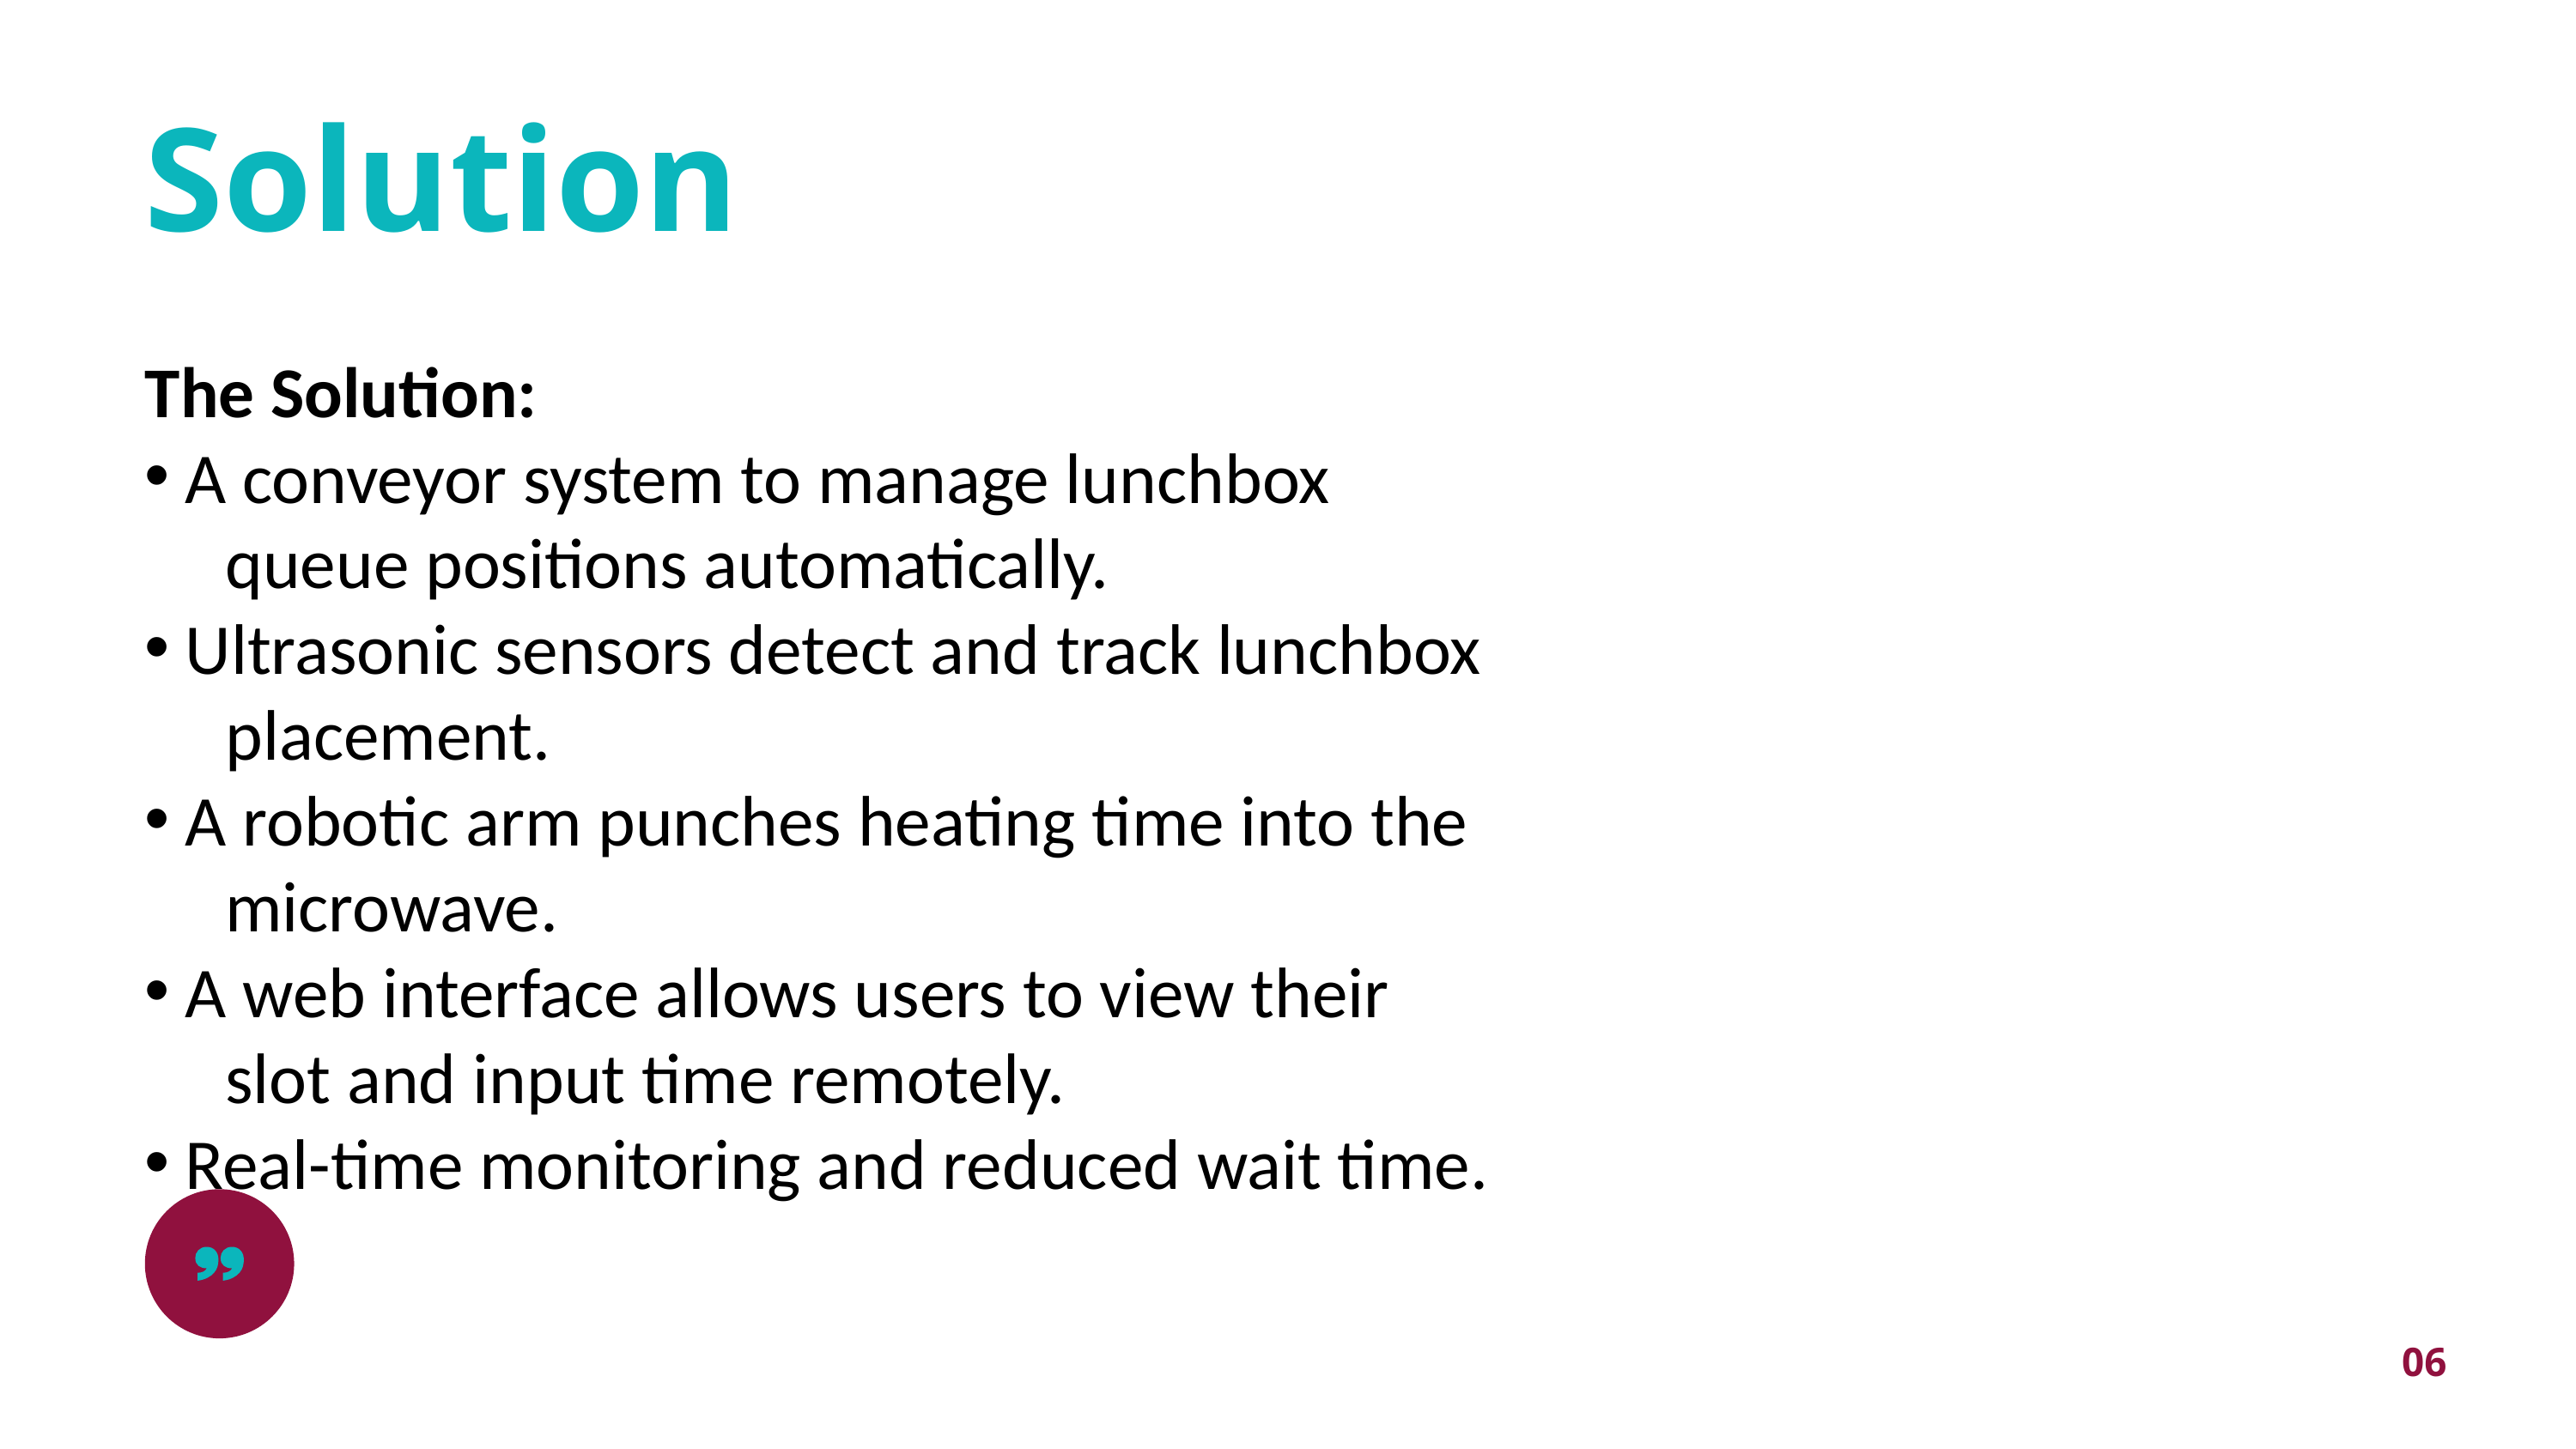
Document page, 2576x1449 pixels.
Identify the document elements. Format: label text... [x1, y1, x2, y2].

text_box [154, 1300, 285, 1339]
text_box 06 [2401, 1335, 2515, 1385]
text_box The Solution: A conveyor system to manage lunchbox queue positions automatically. Ultrasonic sensors detect and track lunchbox placement. A robotic arm punches heating time into the microwave. A web interface allows users to view their slot and input time remotely. Real-time monitoring and reduced wait time. [144, 345, 1493, 1300]
text_box Solution [144, 88, 1493, 263]
